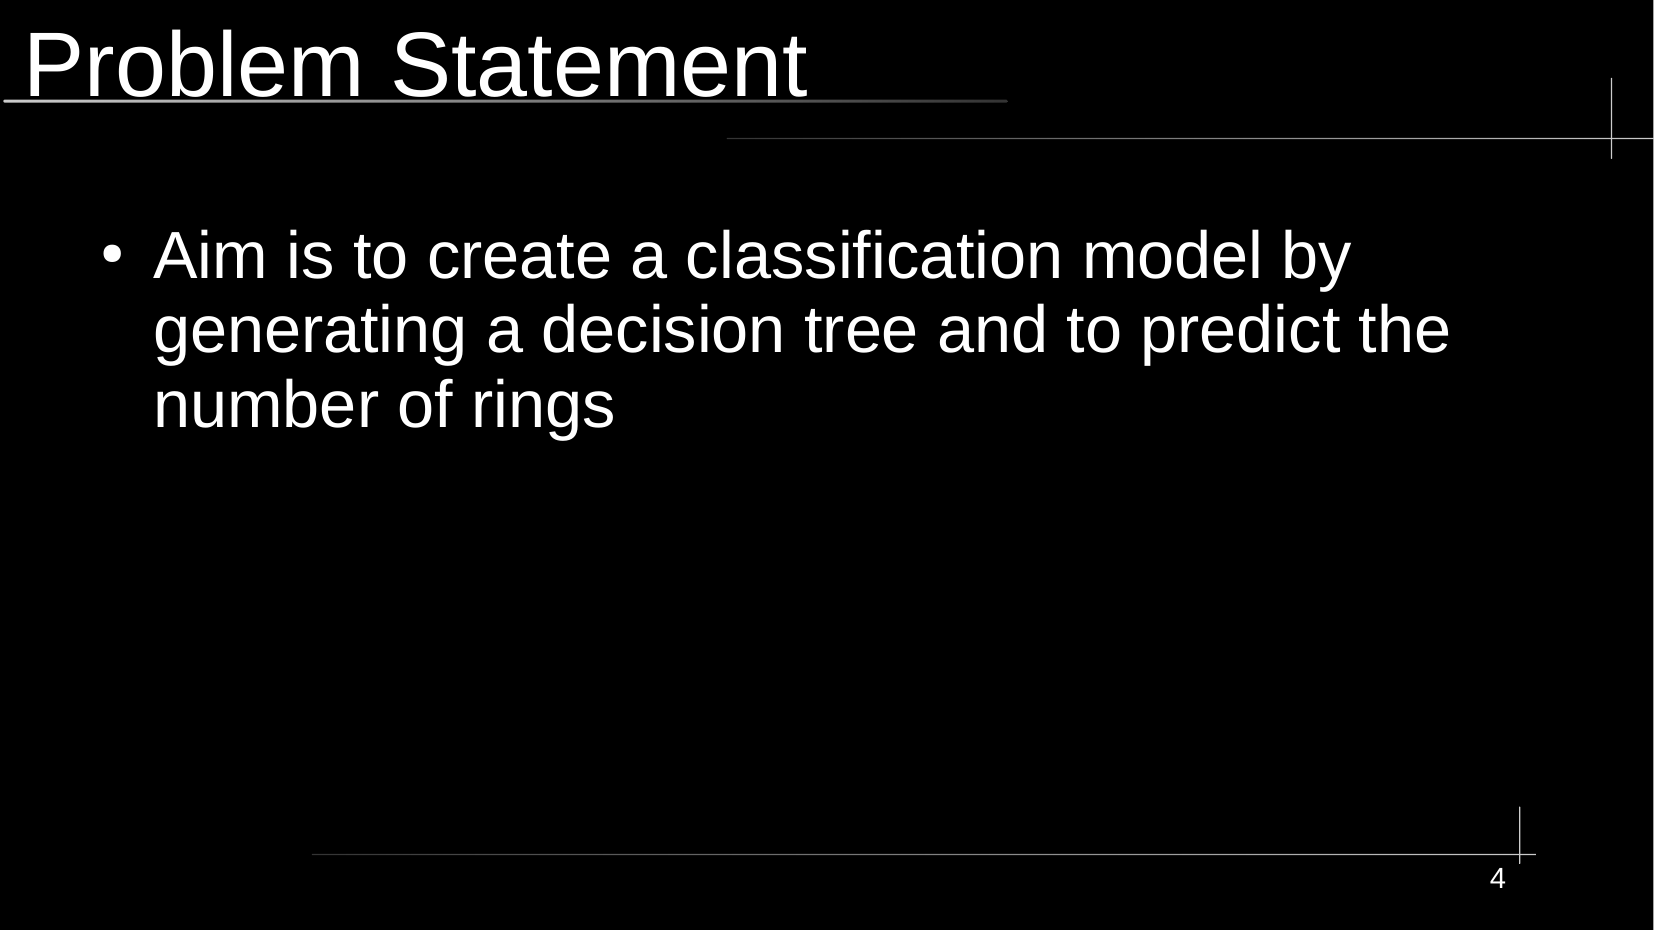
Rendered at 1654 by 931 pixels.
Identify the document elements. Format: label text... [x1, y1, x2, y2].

title Problem Statement [23, 11, 1589, 119]
list Aim is to create a classification model by generating a decision tree and to predict the number of rings [82, 217, 1571, 758]
